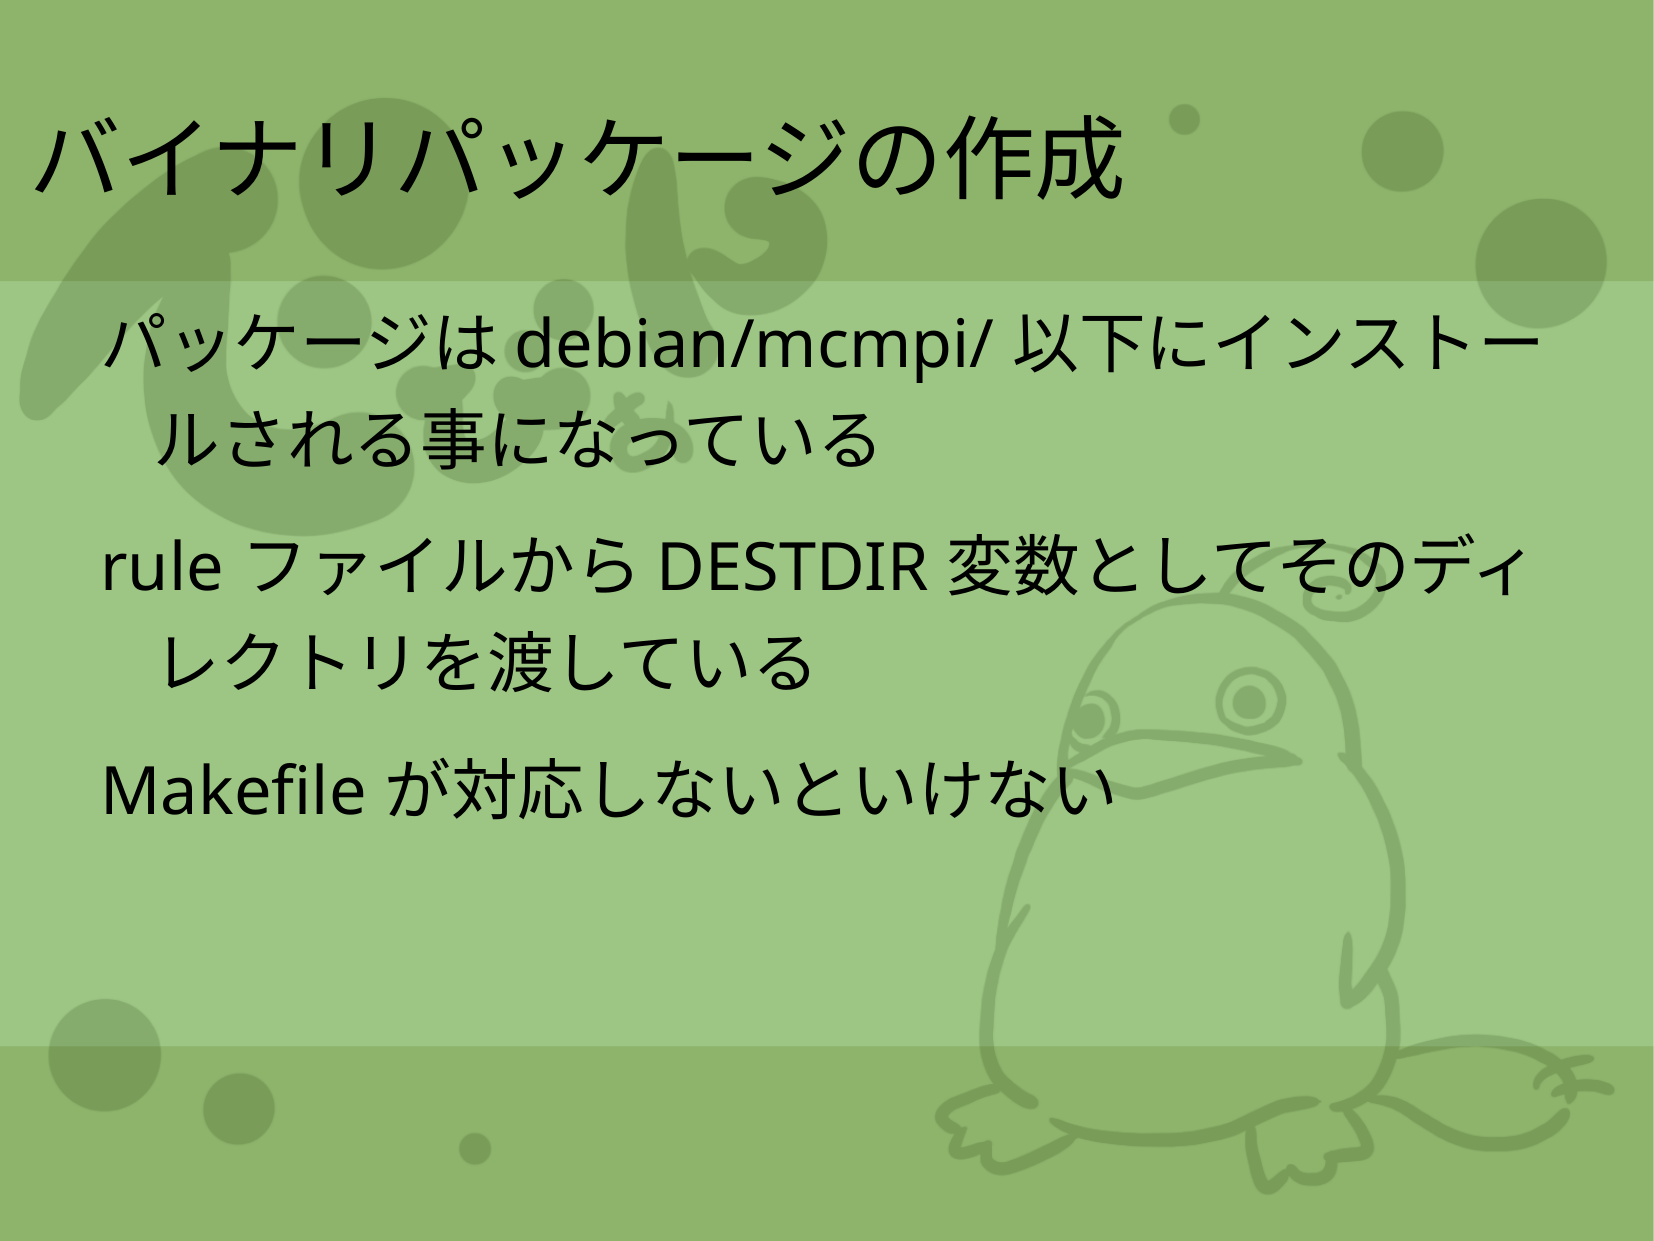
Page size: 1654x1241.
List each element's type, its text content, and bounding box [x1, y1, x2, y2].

title バイナリパッケージの作成 [29, 49, 1625, 257]
list パッケージは debian/mcmpi/ 以下にインストールされる事になっている rule ファイルから DESTDIR 変数としてそのディレクトリを渡している Makefile が対応しないといけない [82, 290, 1571, 1109]
picture [0, 0, 1654, 1241]
